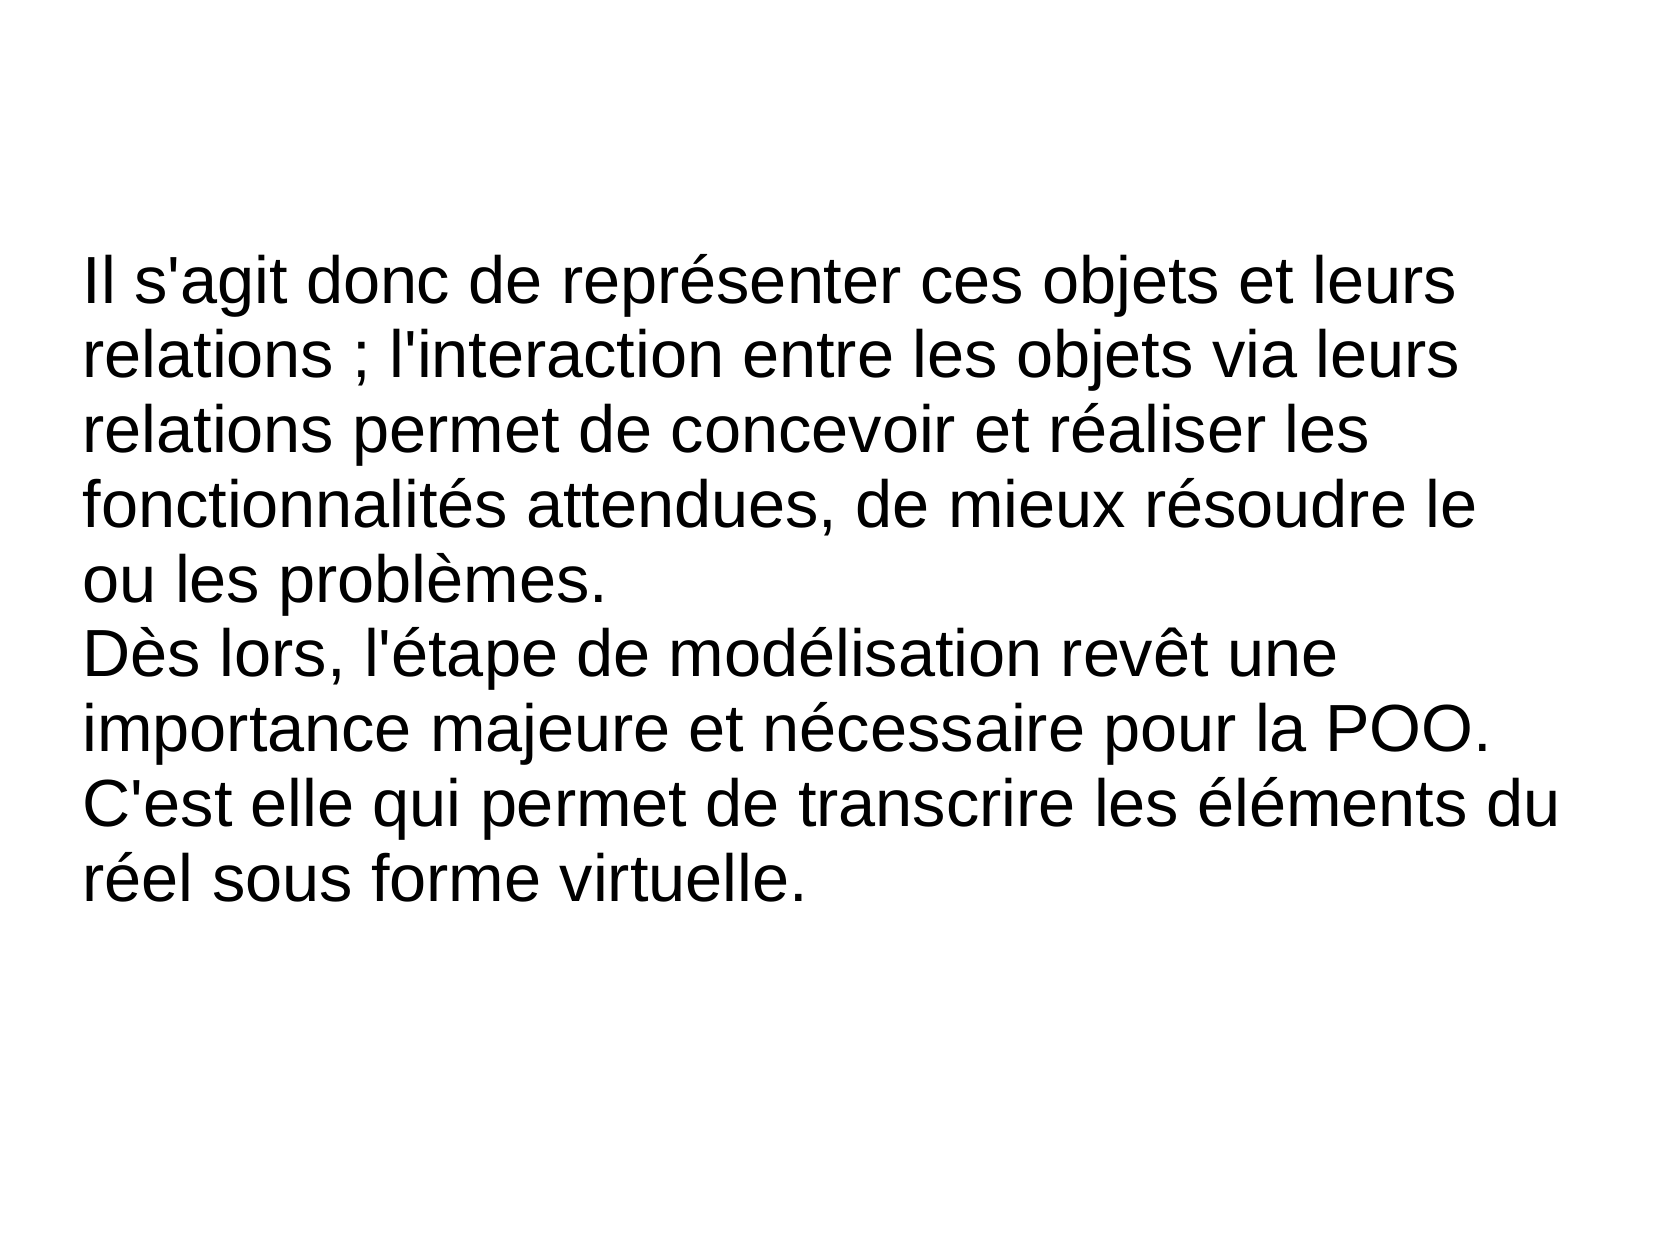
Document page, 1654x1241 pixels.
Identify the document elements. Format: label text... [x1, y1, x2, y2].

subtitle Il s'agit donc de représenter ces objets et leurs relations ; l'interaction entre les objets via leurs relations permet de concevoir et réaliser les fonctionnalités attendues, de mieux résoudre le ou les problèmes. Dès lors, l'étape de modélisation revêt une importance majeure et nécessaire pour la POO. C'est elle qui permet de transcrire les éléments du réel sous forme virtuelle. [82, 49, 1571, 1109]
